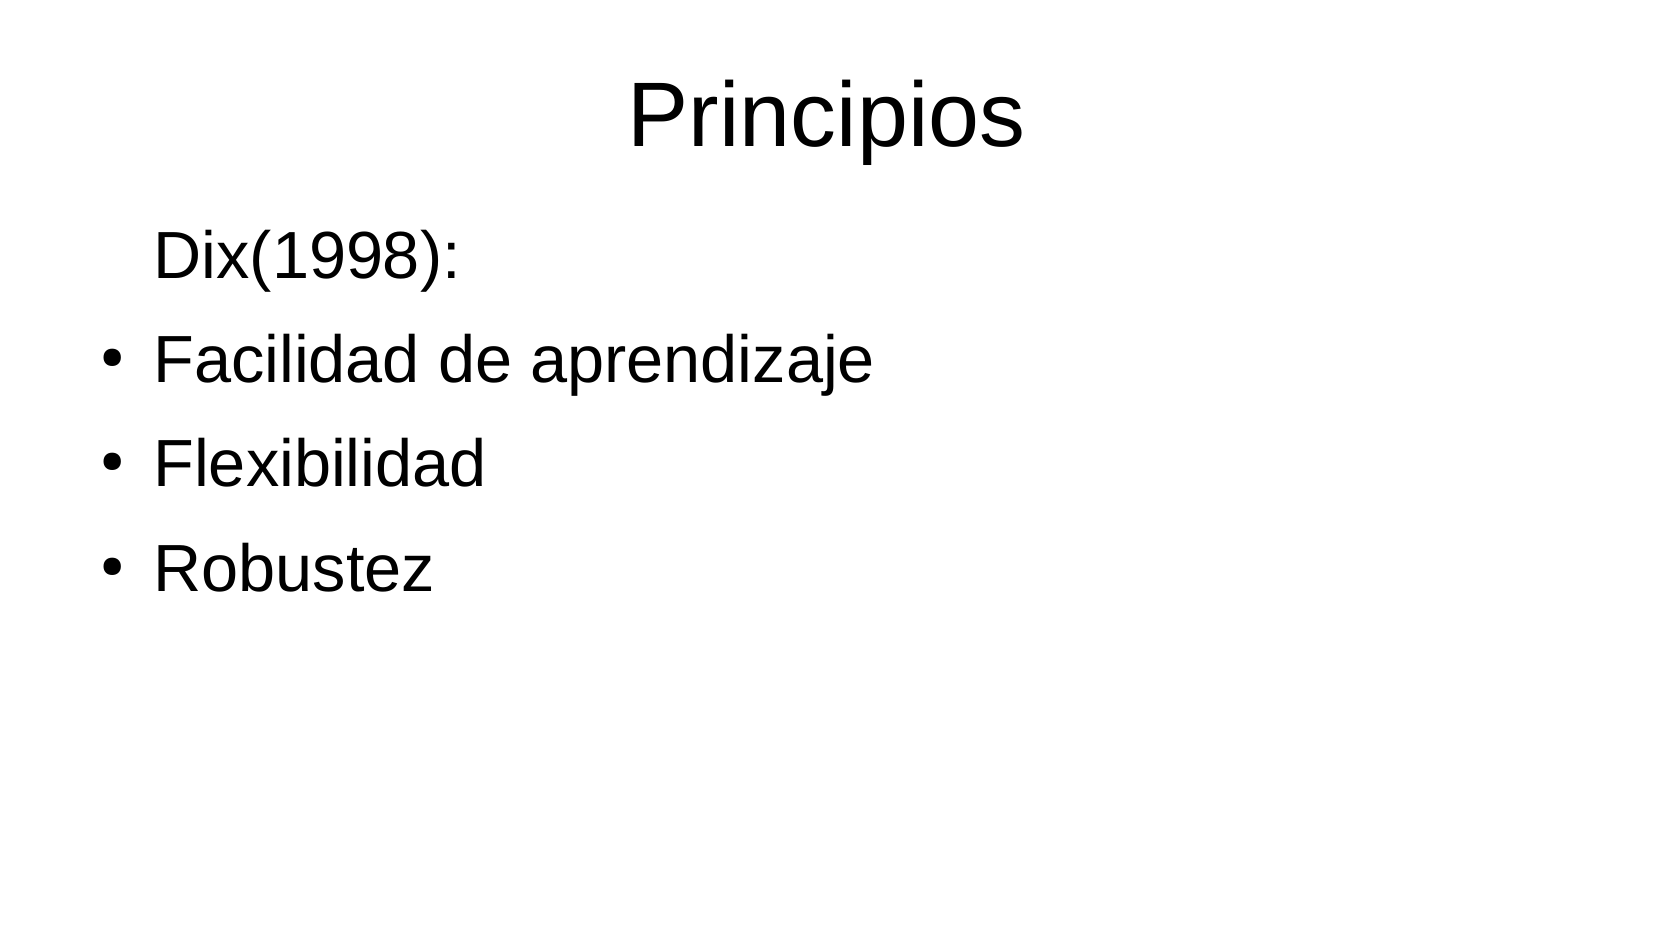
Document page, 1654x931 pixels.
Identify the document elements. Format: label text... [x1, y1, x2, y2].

title Principios [82, 37, 1571, 193]
list Dix(1998): Facilidad de aprendizaje Flexibilidad Robustez [82, 217, 1571, 758]
